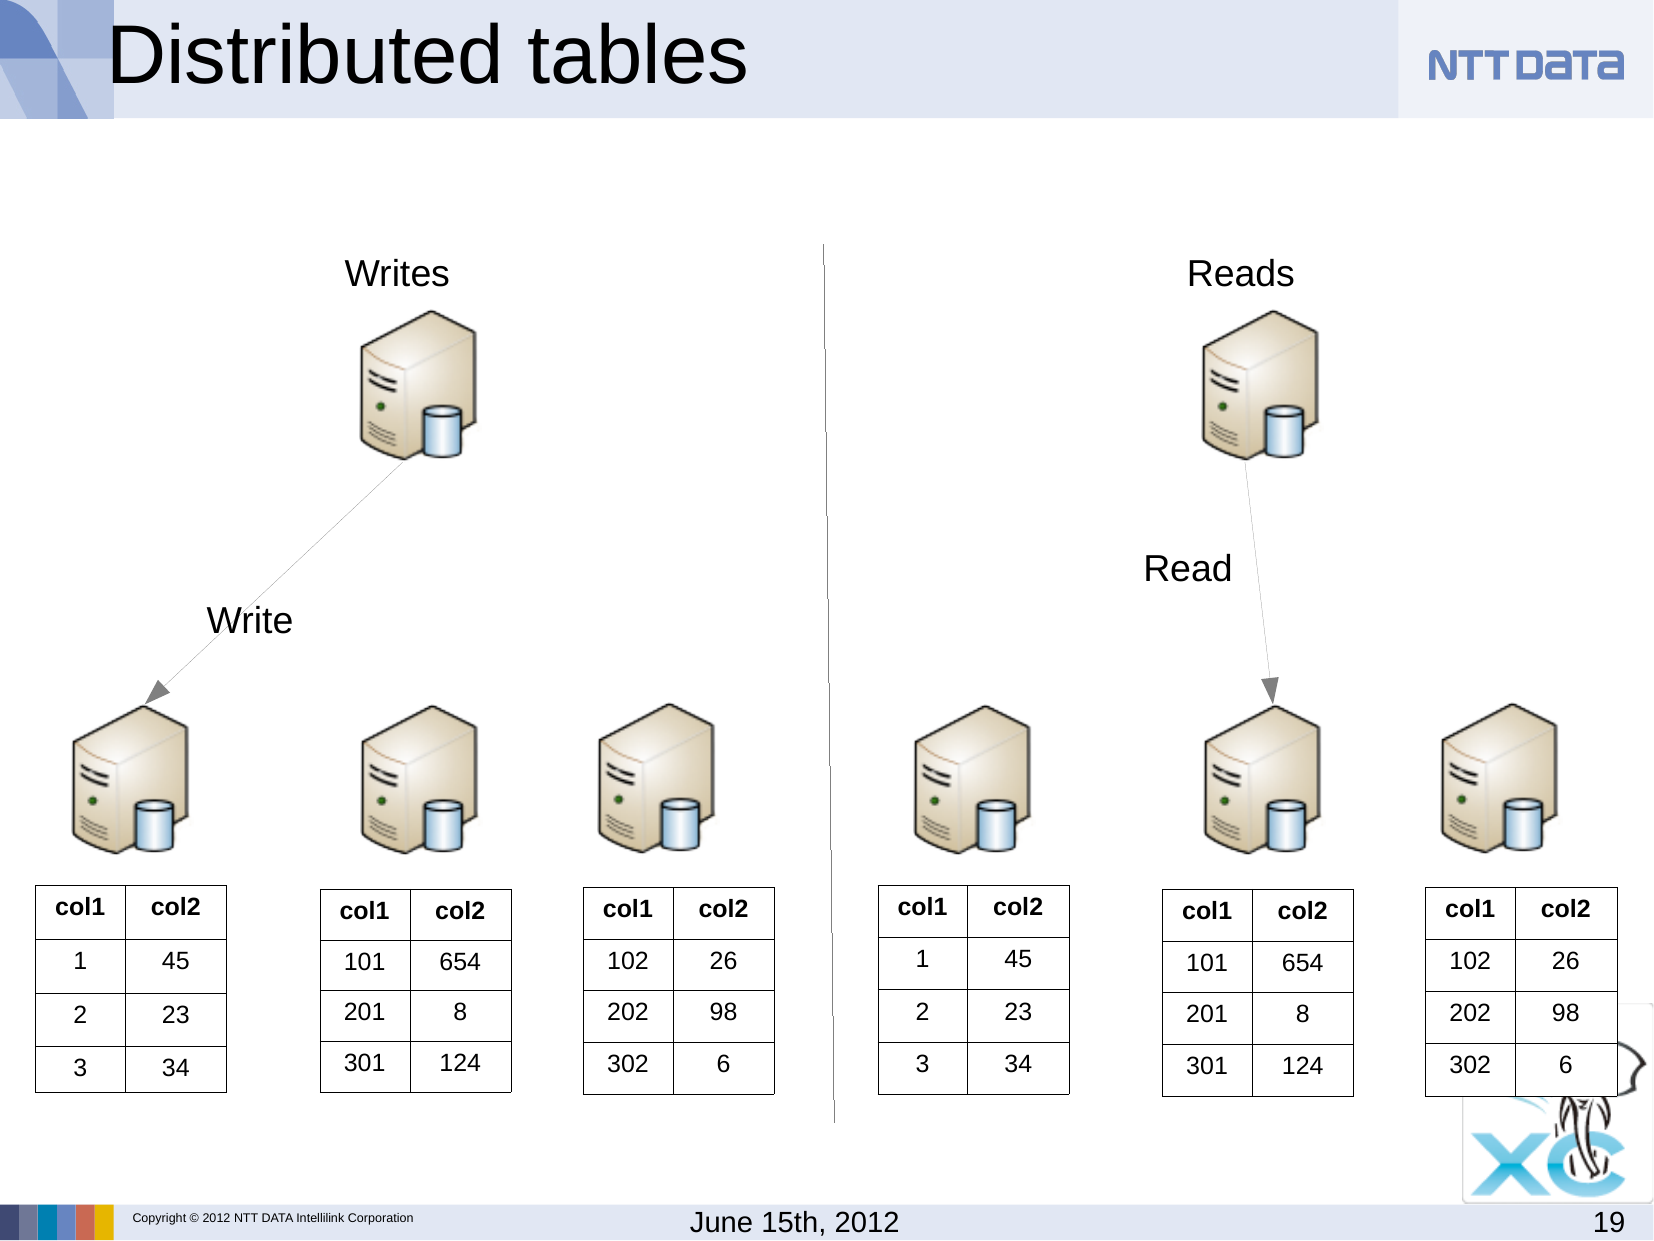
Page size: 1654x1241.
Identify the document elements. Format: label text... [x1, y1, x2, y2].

table_header col1 [879, 886, 967, 937]
table_header col2 [1253, 890, 1353, 941]
table_cell 101 [321, 941, 410, 990]
table_cell 101 [1163, 942, 1252, 992]
text_box Reads [1172, 244, 1311, 303]
picture [1203, 704, 1326, 858]
table_cell 98 [1516, 992, 1617, 1043]
table_cell 8 [1253, 993, 1353, 1044]
picture [1201, 309, 1324, 463]
table_cell 3 [36, 1047, 125, 1092]
title Distributed tables [106, 7, 1399, 101]
table_header col2 [1516, 888, 1617, 939]
table_cell 2 [36, 994, 125, 1046]
table_header col1 [1426, 888, 1515, 939]
table_cell 26 [674, 940, 774, 990]
text_box Read [1128, 539, 1249, 599]
table_cell 201 [1163, 993, 1252, 1044]
table_cell 26 [1516, 940, 1617, 991]
table_cell 302 [1426, 1044, 1515, 1096]
table_cell 124 [1253, 1045, 1353, 1096]
table_cell 1 [36, 940, 125, 993]
table_cell 1 [879, 938, 967, 989]
picture [1429, 50, 1624, 80]
text_box Write [191, 592, 310, 651]
table_cell 34 [968, 1043, 1069, 1094]
picture [359, 309, 482, 463]
table_cell 301 [1163, 1045, 1252, 1096]
picture [597, 702, 720, 856]
table_cell 202 [1426, 992, 1515, 1043]
table_header col2 [674, 888, 774, 939]
table_cell 23 [968, 990, 1069, 1042]
table_cell 654 [1253, 942, 1353, 992]
table_cell 102 [584, 940, 673, 990]
table_cell 23 [126, 994, 226, 1046]
picture [360, 704, 483, 858]
table_cell 8 [411, 991, 511, 1041]
table_header col1 [321, 890, 410, 940]
table_cell 302 [584, 1043, 673, 1094]
table_header col1 [1163, 890, 1252, 941]
table_cell 34 [126, 1047, 226, 1092]
picture [1462, 1003, 1654, 1204]
table_cell 98 [674, 991, 774, 1042]
picture [71, 704, 194, 858]
table_header col2 [126, 886, 226, 939]
table_header col1 [584, 888, 673, 939]
table_cell 654 [411, 941, 511, 990]
table_cell 124 [411, 1042, 511, 1092]
table_cell 2 [879, 990, 967, 1042]
table_header col2 [411, 890, 511, 940]
table_cell 301 [321, 1042, 410, 1092]
picture [1440, 702, 1563, 856]
table_cell 102 [1426, 940, 1515, 991]
table_cell 202 [584, 991, 673, 1042]
table_cell 201 [321, 991, 410, 1041]
table_cell 3 [879, 1043, 967, 1094]
table_cell 6 [674, 1043, 774, 1094]
table_cell 45 [968, 938, 1069, 989]
picture [0, 0, 114, 119]
table_cell 6 [1516, 1044, 1617, 1096]
table_cell 45 [126, 940, 226, 993]
picture [913, 704, 1036, 858]
text_box Writes [329, 244, 465, 303]
table_header col2 [968, 886, 1069, 937]
table_header col1 [36, 886, 125, 939]
